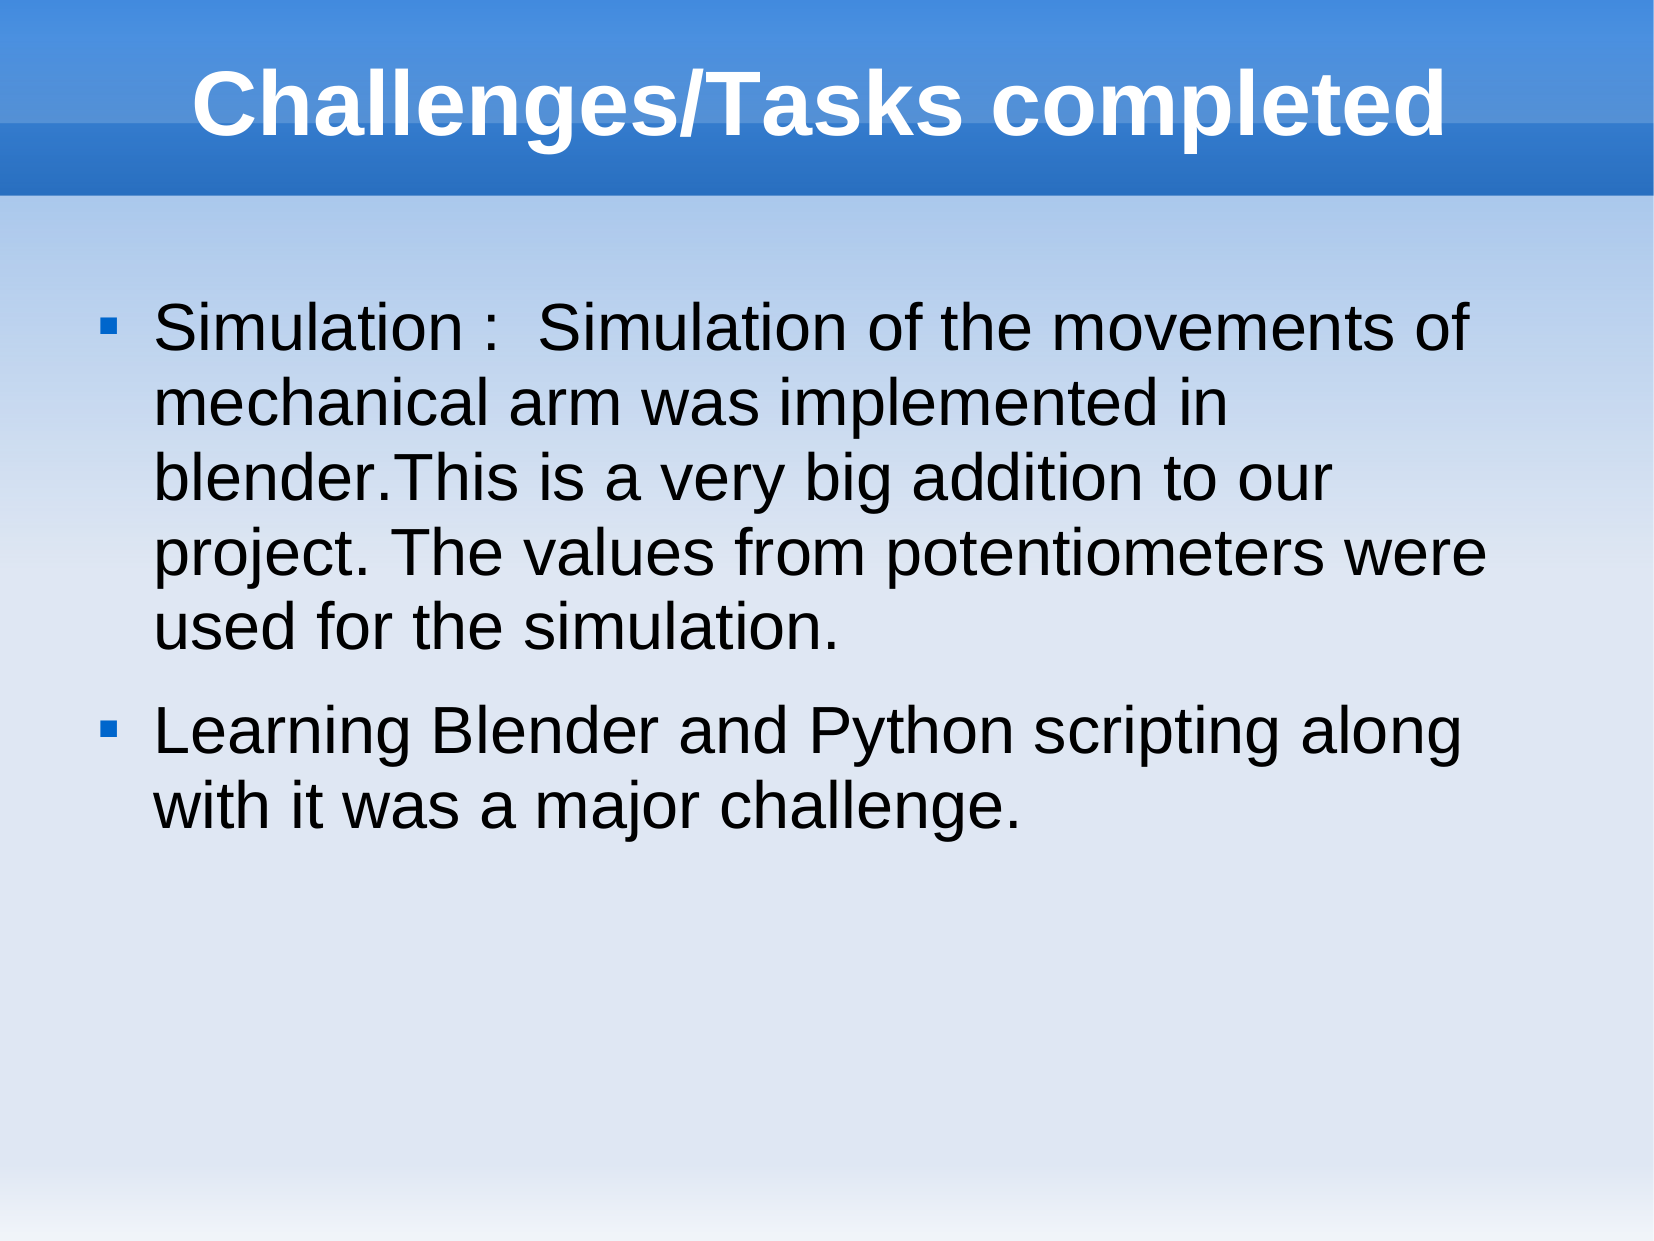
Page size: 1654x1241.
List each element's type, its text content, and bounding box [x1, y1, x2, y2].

picture [0, 0, 1654, 1241]
title Challenges/Tasks completed [76, 7, 1565, 200]
list Simulation : Simulation of the movements of mechanical arm was implemented in blender.This is a very big addition to our project. The values from potentiometers were used for the simulation. Learning Blender and Python scripting along with it was a major challenge. [82, 290, 1571, 1094]
